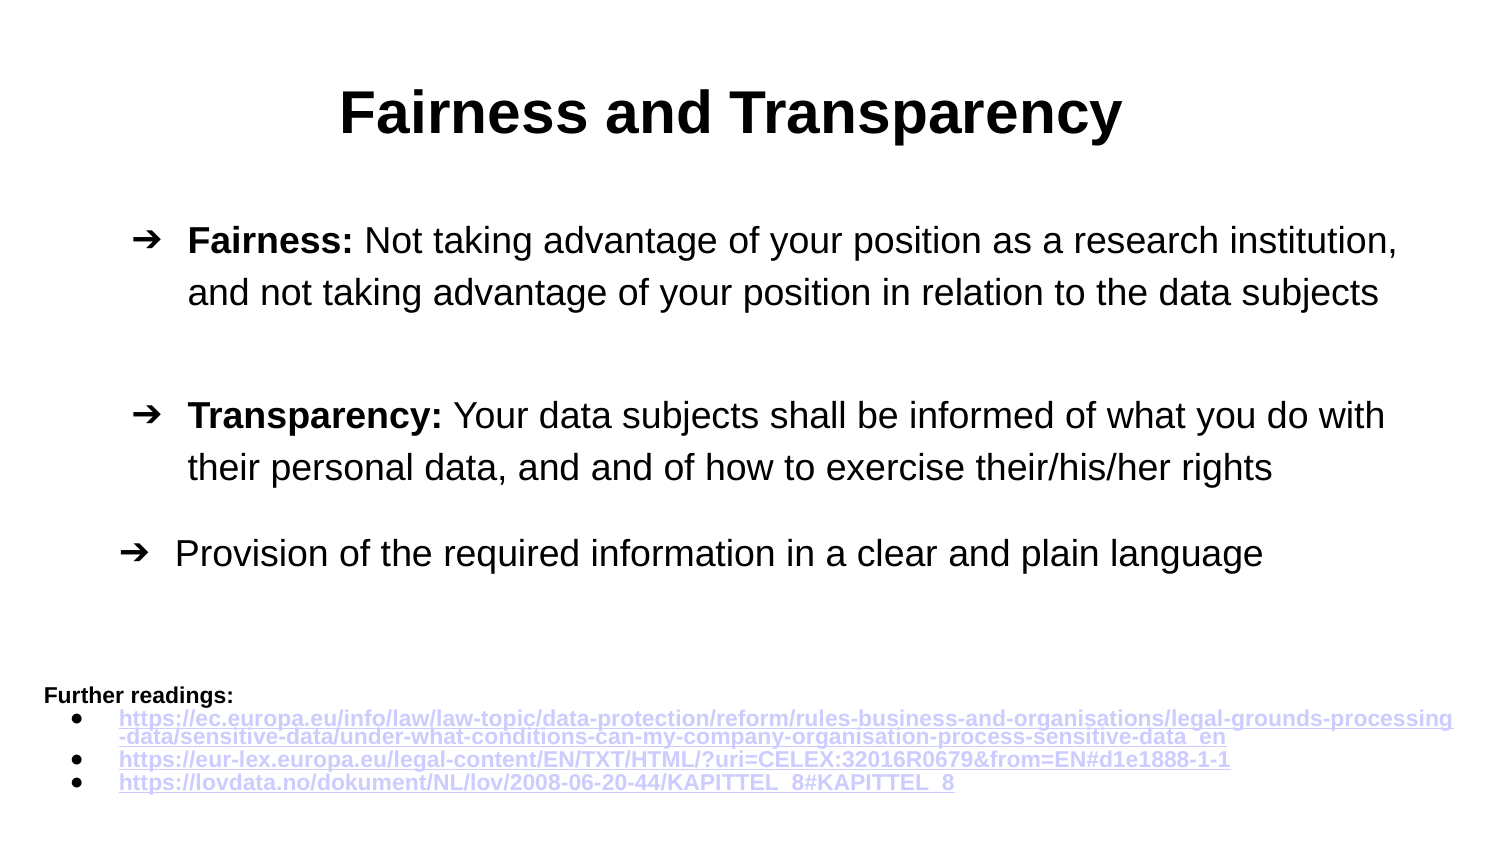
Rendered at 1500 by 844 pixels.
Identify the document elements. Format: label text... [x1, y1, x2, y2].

text_box Provision of the required information in a clear and plain language [99, 507, 1429, 603]
text_box Fairness: Not taking advantage of your position as a research institution, and not taking advantage of your position in relation to the data subjects [112, 195, 1442, 321]
text_box Fairness and Transparency [160, 35, 1304, 183]
text_box Further readings: https://ec.europa.eu/info/law/law-topic/data-protection/reform/rules-business-and-organisations/legal-grounds-processing-data/sensitive-data/under-what-conditions-can-my-company-organisation-process-sensitive-data_en https://eur-lex.europa.eu/legal-content/EN/TXT/HTML/?uri=CELEX:32016R0679&from=EN#d1e1888-1-1 https://lovdata.no/dokument/NL/lov/2008-06-20-44/KAPITTEL_8#KAPITTEL_8 [28, 662, 1472, 792]
text_box Transparency: Your data subjects shall be informed of what you do with their personal data, and and of how to exercise their/his/her rights [112, 370, 1442, 480]
